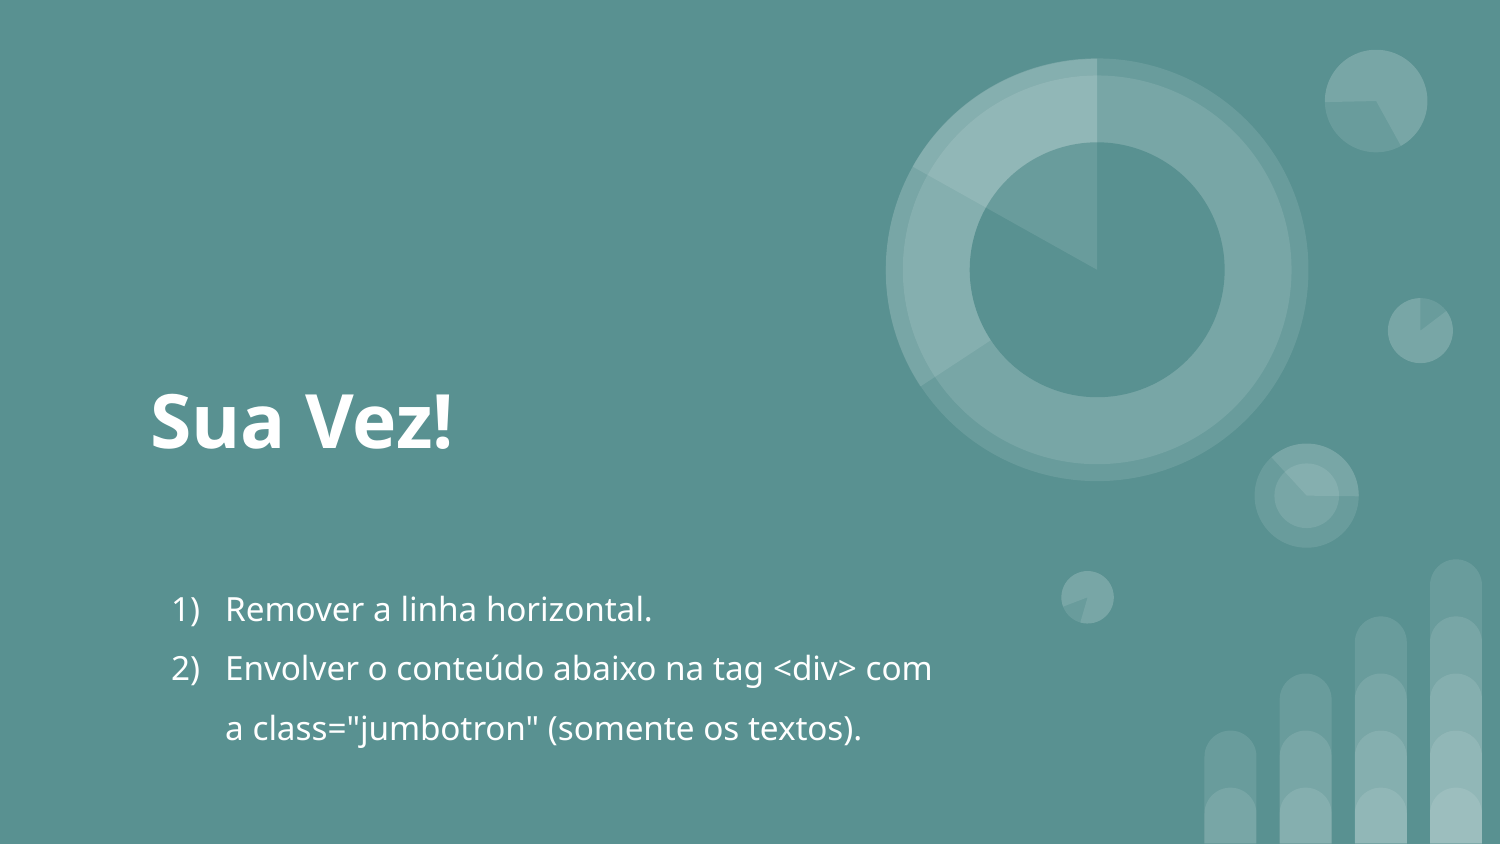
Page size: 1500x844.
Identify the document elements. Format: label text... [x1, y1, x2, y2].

subtitle Remover a linha horizontal. Envolver o conteúdo abaixo na tag <div> com a class="jumbotron" (somente os textos). [135, 552, 971, 814]
title Sua Vez! [135, 264, 834, 552]
